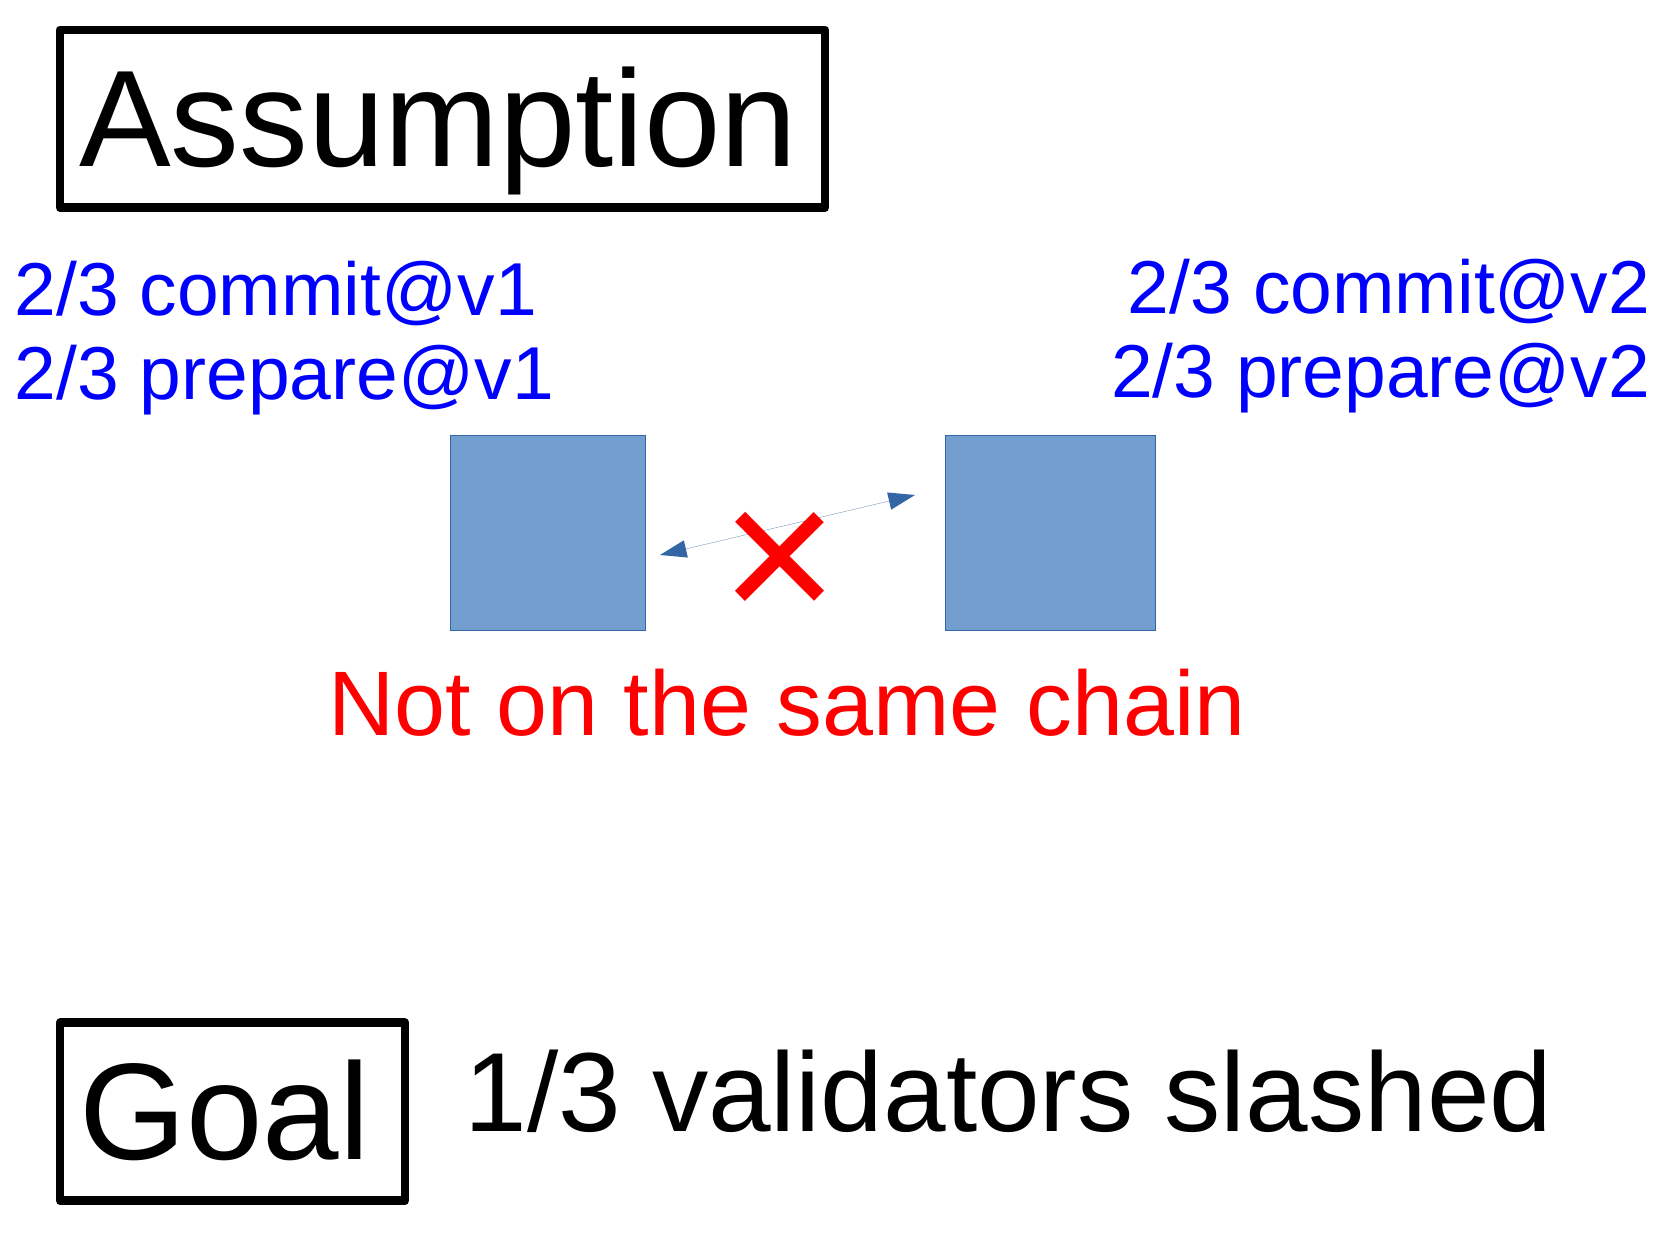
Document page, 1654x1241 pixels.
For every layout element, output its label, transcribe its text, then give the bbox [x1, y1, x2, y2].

text_box × [675, 435, 886, 645]
text_box Not on the same chain [60, 645, 1516, 796]
text_box Assumption [60, 30, 826, 208]
text_box 2/3 commit@v1 2/3 prepare@v1 [0, 240, 646, 422]
text_box [945, 435, 1156, 631]
text_box 2/3 commit@v2 2/3 prepare@v2 [945, 238, 1654, 421]
text_box [450, 435, 646, 631]
text_box 1/3 validators slashed [450, 1022, 1576, 1201]
text_box Goal [60, 1022, 406, 1201]
